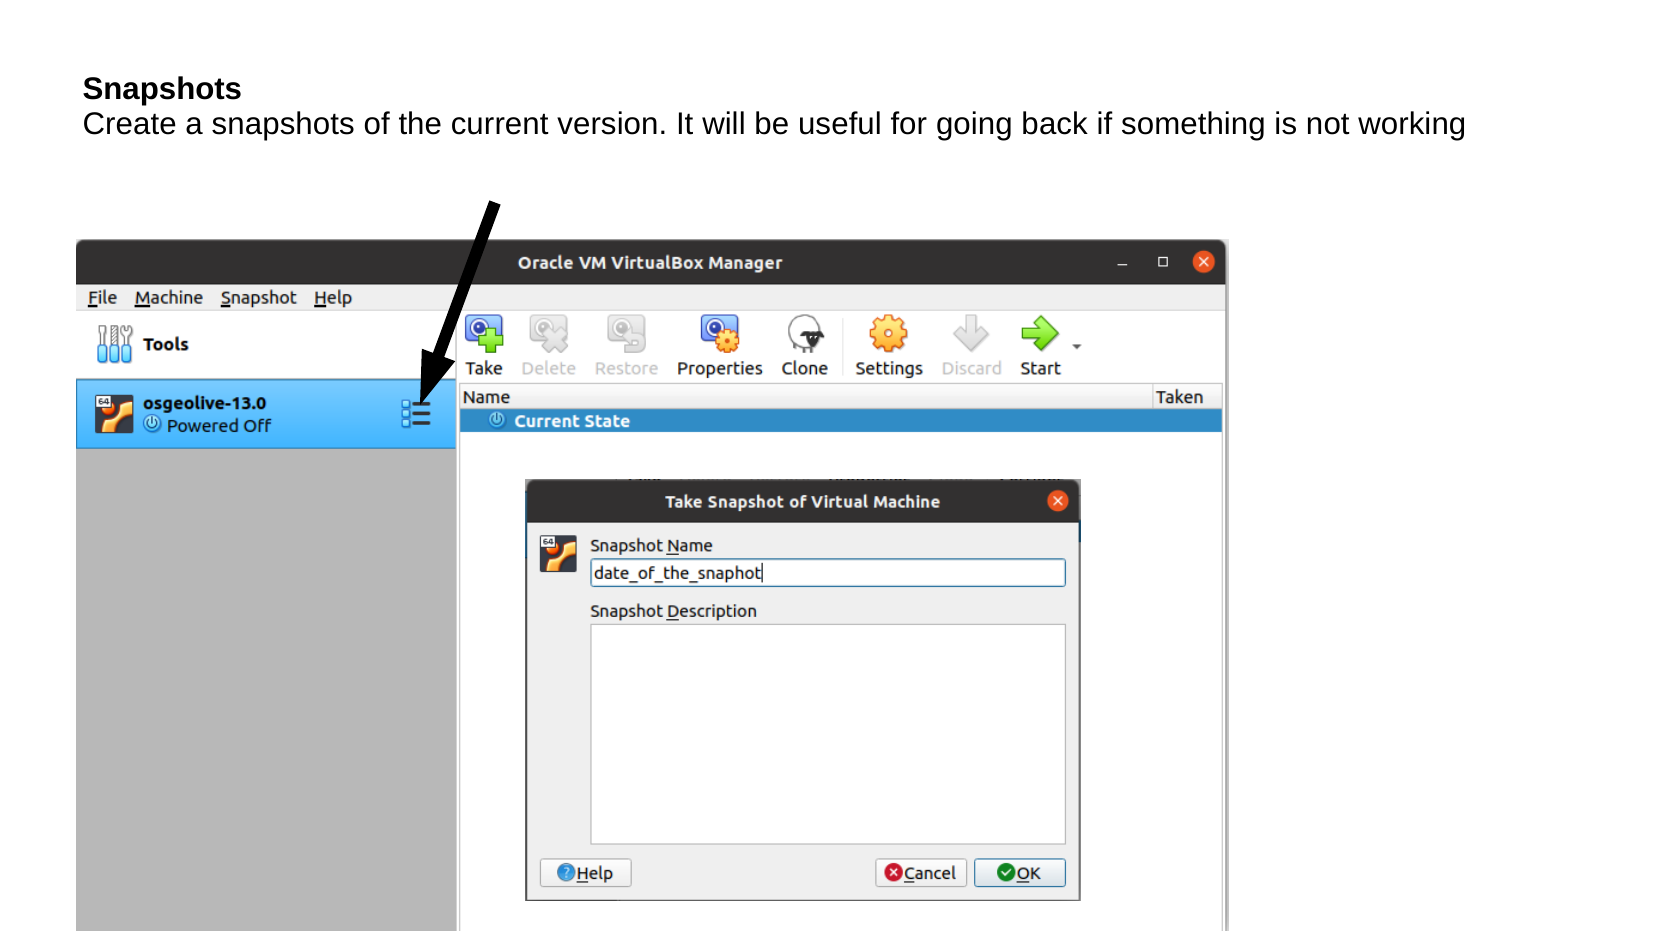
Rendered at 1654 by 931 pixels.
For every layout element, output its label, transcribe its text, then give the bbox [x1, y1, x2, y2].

picture [76, 239, 1229, 931]
title Snapshots Create a snapshots of the current version. It will be useful for going back if something is not working [82, 47, 1571, 166]
